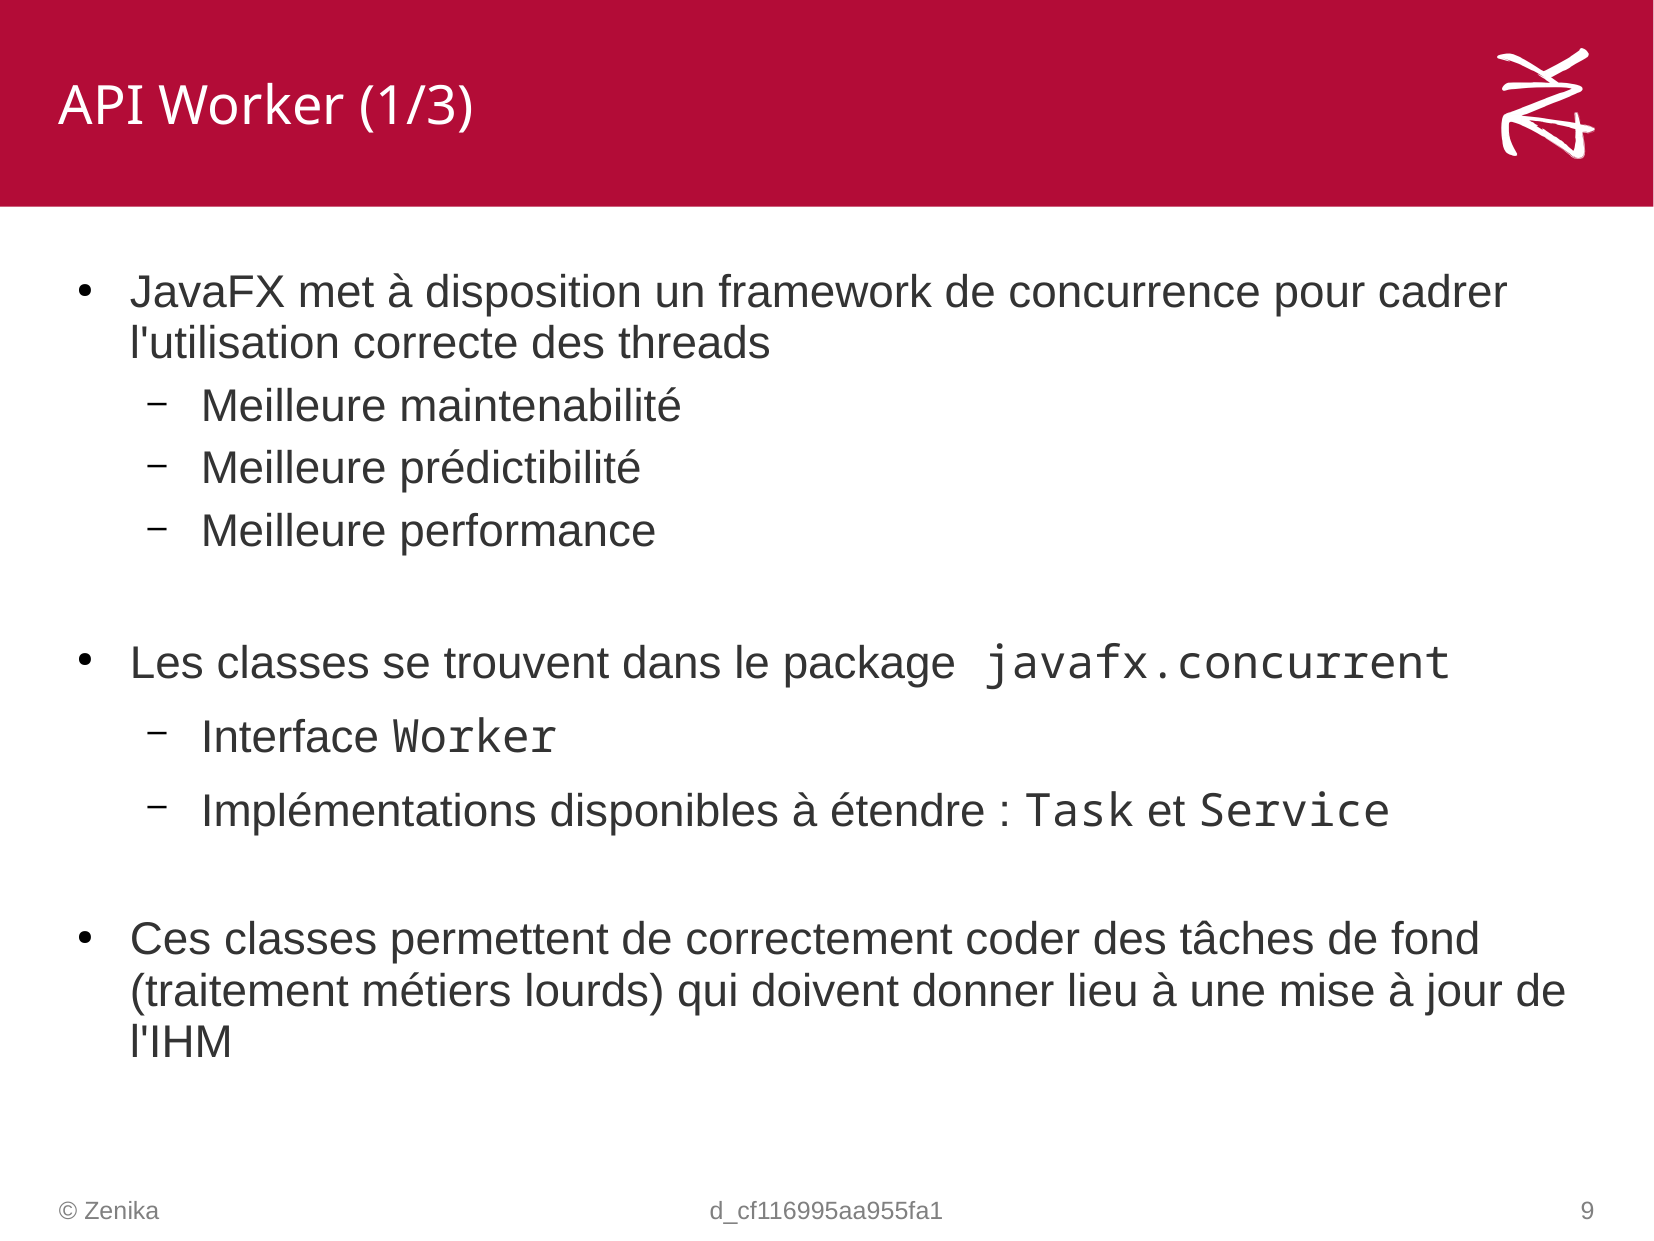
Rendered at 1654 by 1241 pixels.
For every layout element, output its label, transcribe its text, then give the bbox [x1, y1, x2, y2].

title API Worker (1/3) [59, 29, 1595, 178]
list JavaFX met à disposition un framework de concurrence pour cadrer l'utilisation correcte des threads Meilleure maintenabilité Meilleure prédictibilité Meilleure performance Les classes se trouvent dans le package javafx.concurrent Interface Worker Implémentations disponibles à étendre : Task et Service Ces classes permettent de correctement coder des tâches de fond (traitement métiers lourds) qui doivent donner lieu à une mise à jour de l'IHM [59, 265, 1595, 1182]
